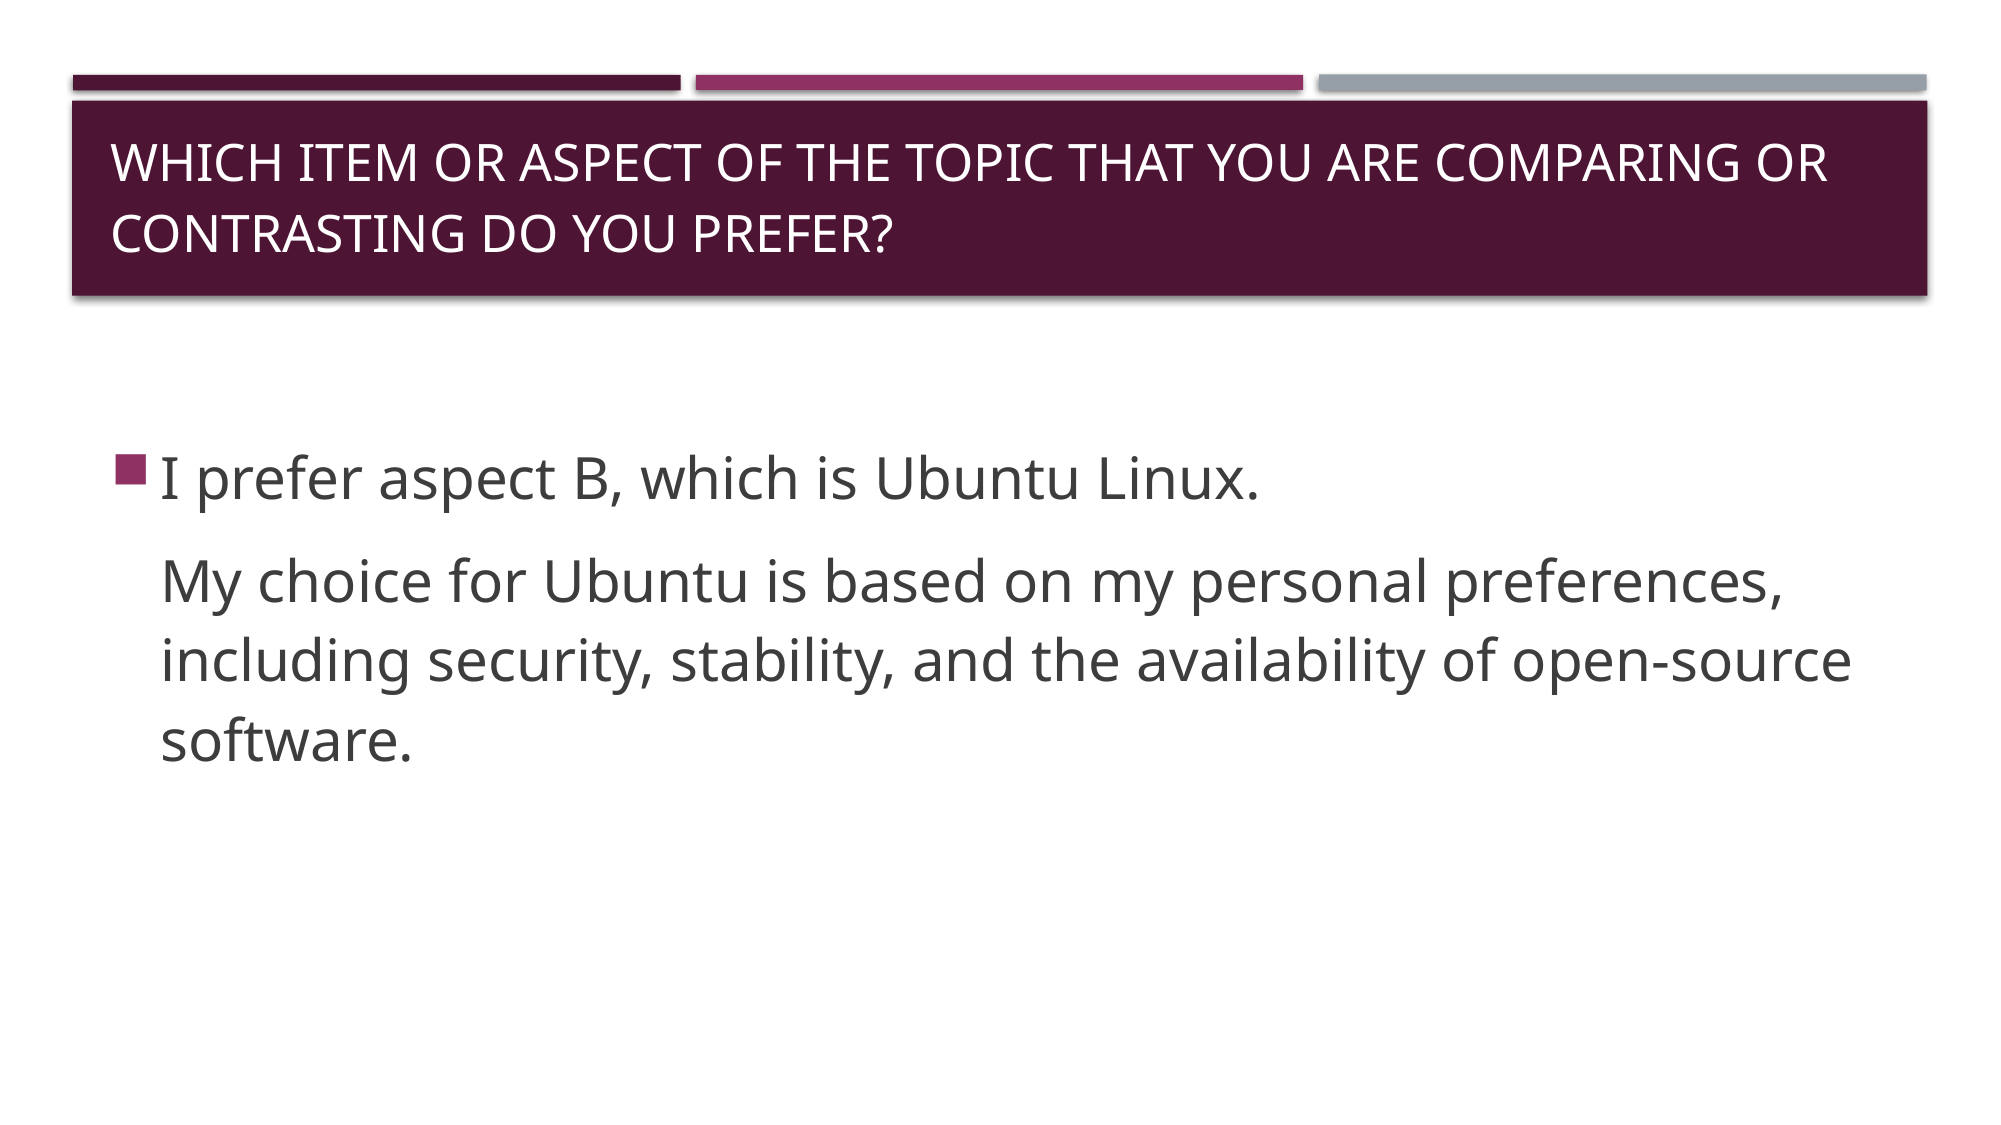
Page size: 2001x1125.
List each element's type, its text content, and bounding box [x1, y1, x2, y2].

title Which item or aspect of the topic that you are comparing or contrasting Do you prefer? [95, 115, 1905, 275]
list I prefer aspect B, which is Ubuntu Linux. My choice for Ubuntu is based on my personal preferences, including security, stability, and the availability of open-source software. [95, 357, 1905, 961]
